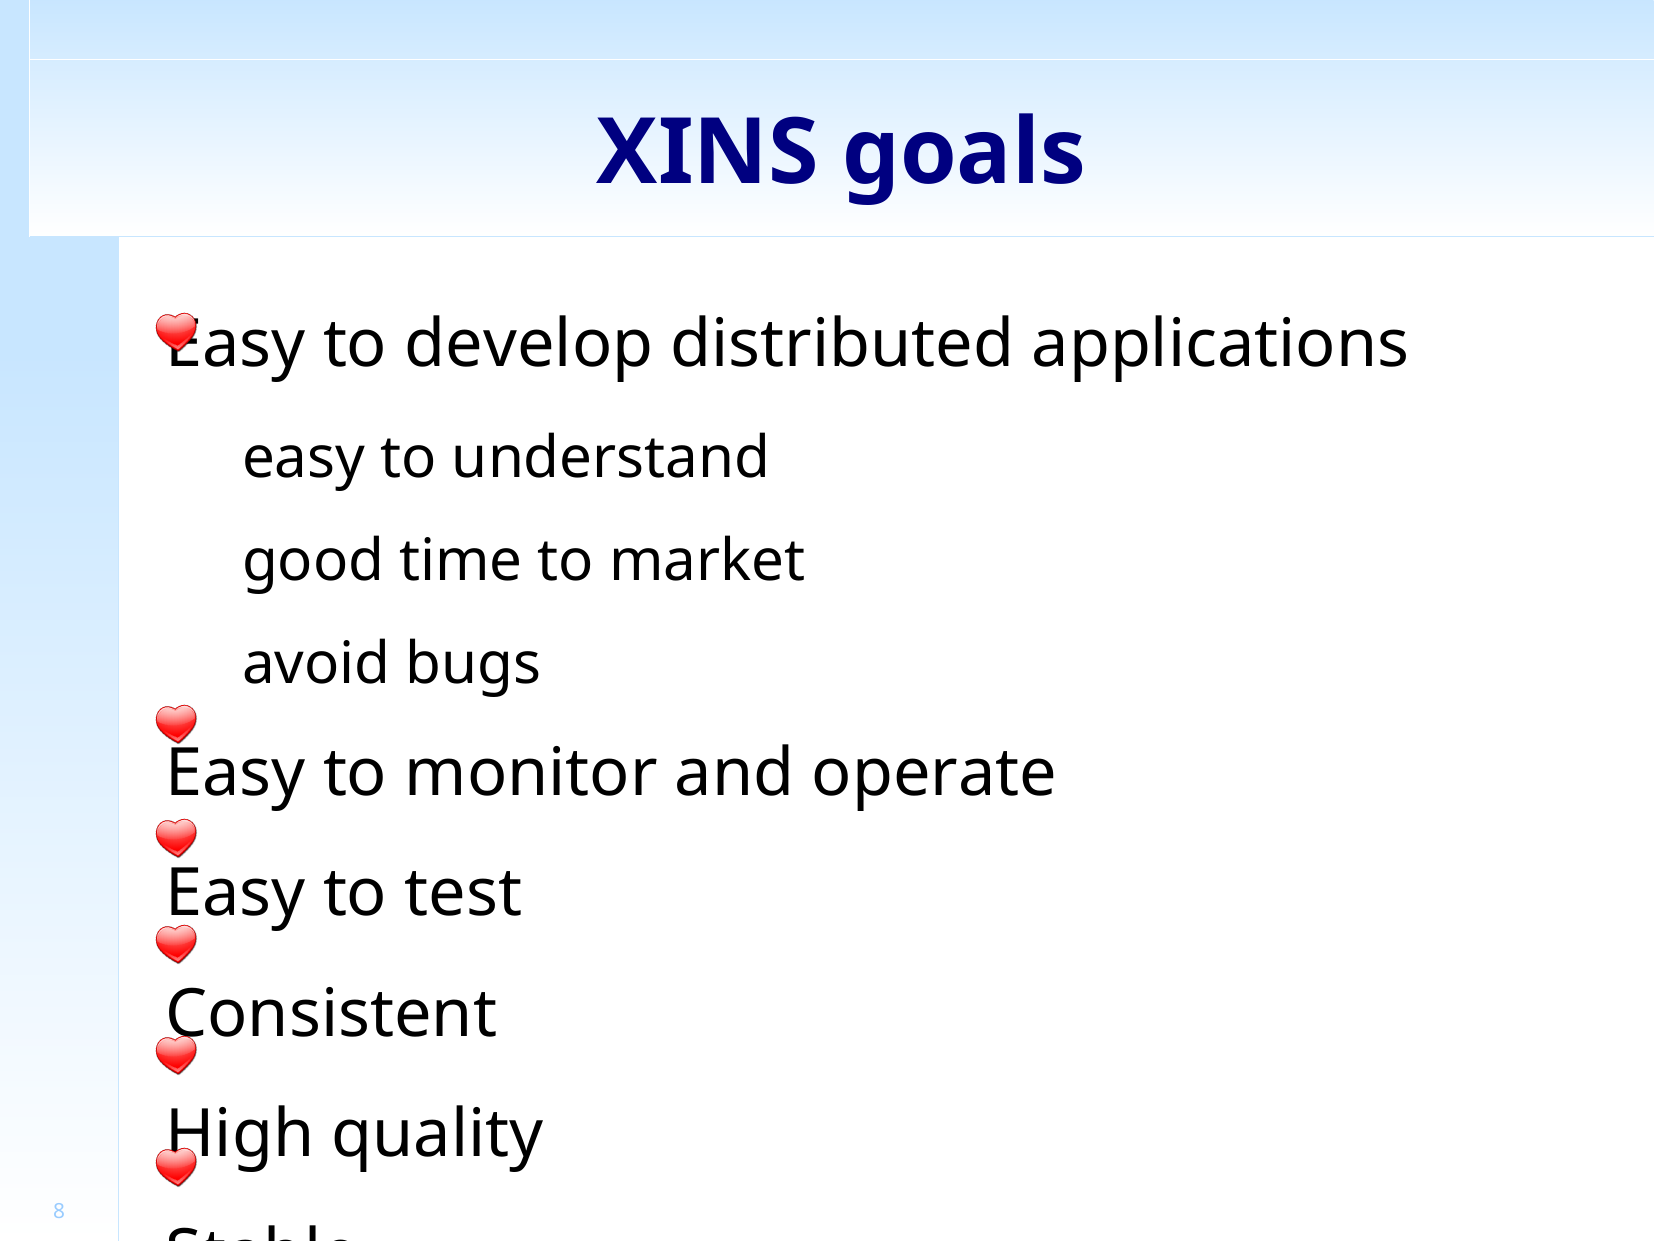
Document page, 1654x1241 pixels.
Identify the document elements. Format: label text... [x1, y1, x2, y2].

picture [154, 702, 201, 749]
picture [154, 816, 201, 863]
picture [154, 1033, 201, 1080]
picture [154, 922, 201, 969]
picture [154, 1145, 201, 1192]
title XINS goals [29, 59, 1654, 237]
list Easy to develop distributed applications easy to understand good time to market avoid bugs Easy to monitor and operate Easy to test Consistent High quality Stable [147, 295, 1625, 1211]
picture [154, 310, 201, 357]
